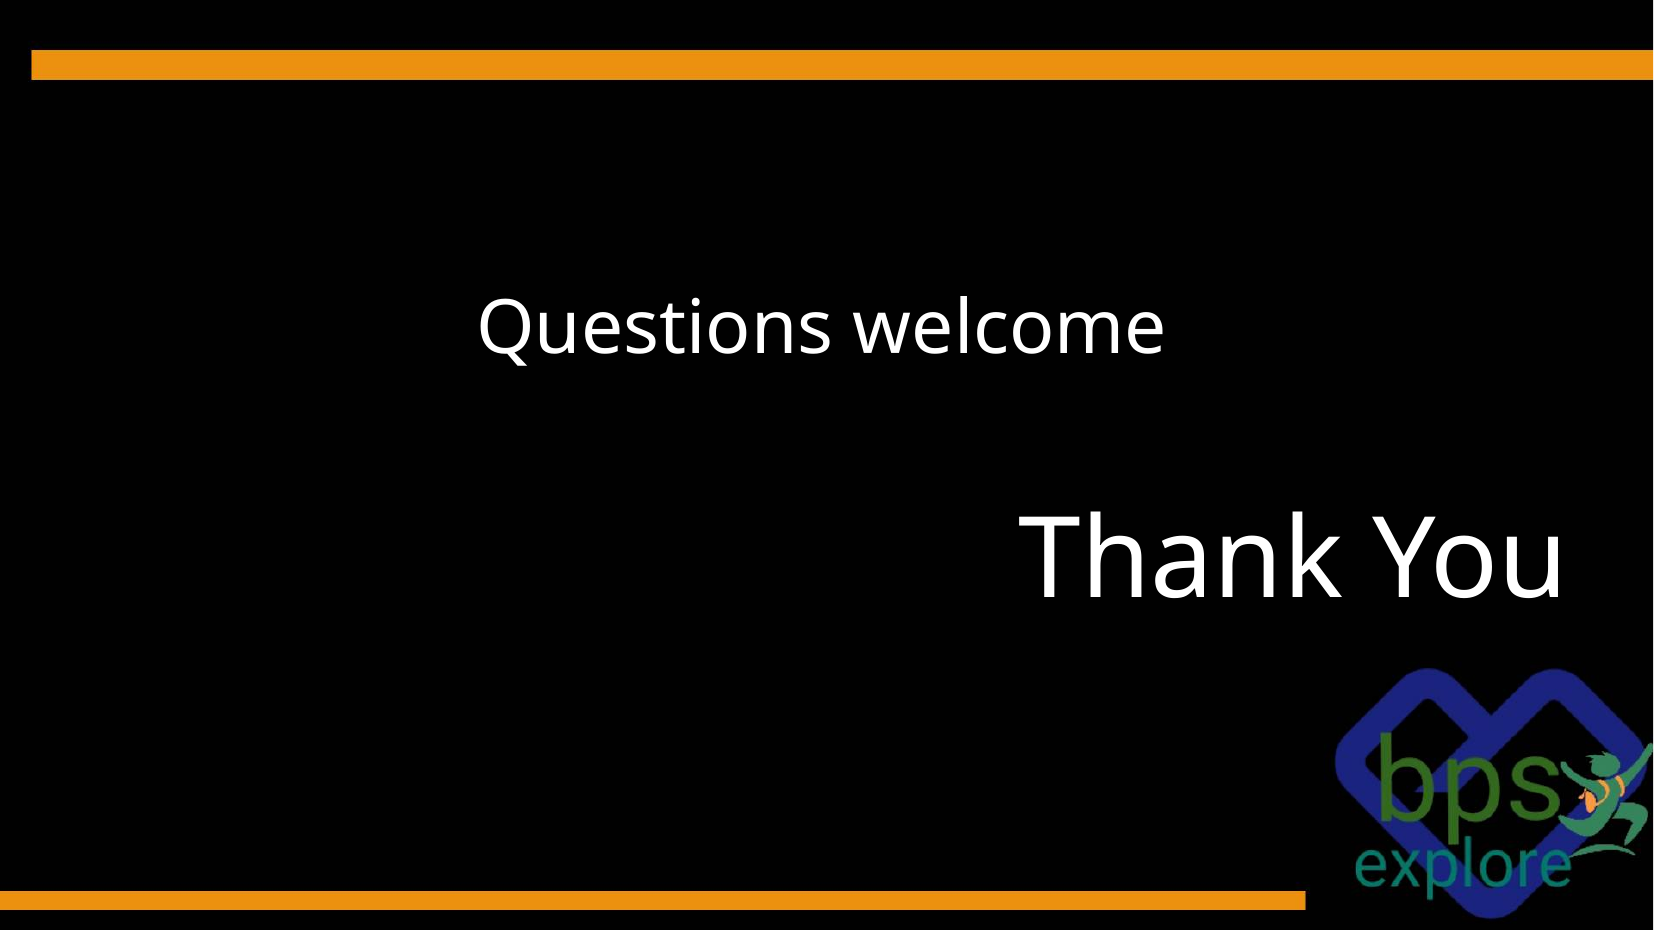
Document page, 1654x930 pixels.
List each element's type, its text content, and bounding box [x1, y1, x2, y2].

text_box Questions welcome [66, 265, 1578, 426]
picture [0, 0, 1654, 930]
title Thank You [947, 475, 1639, 632]
